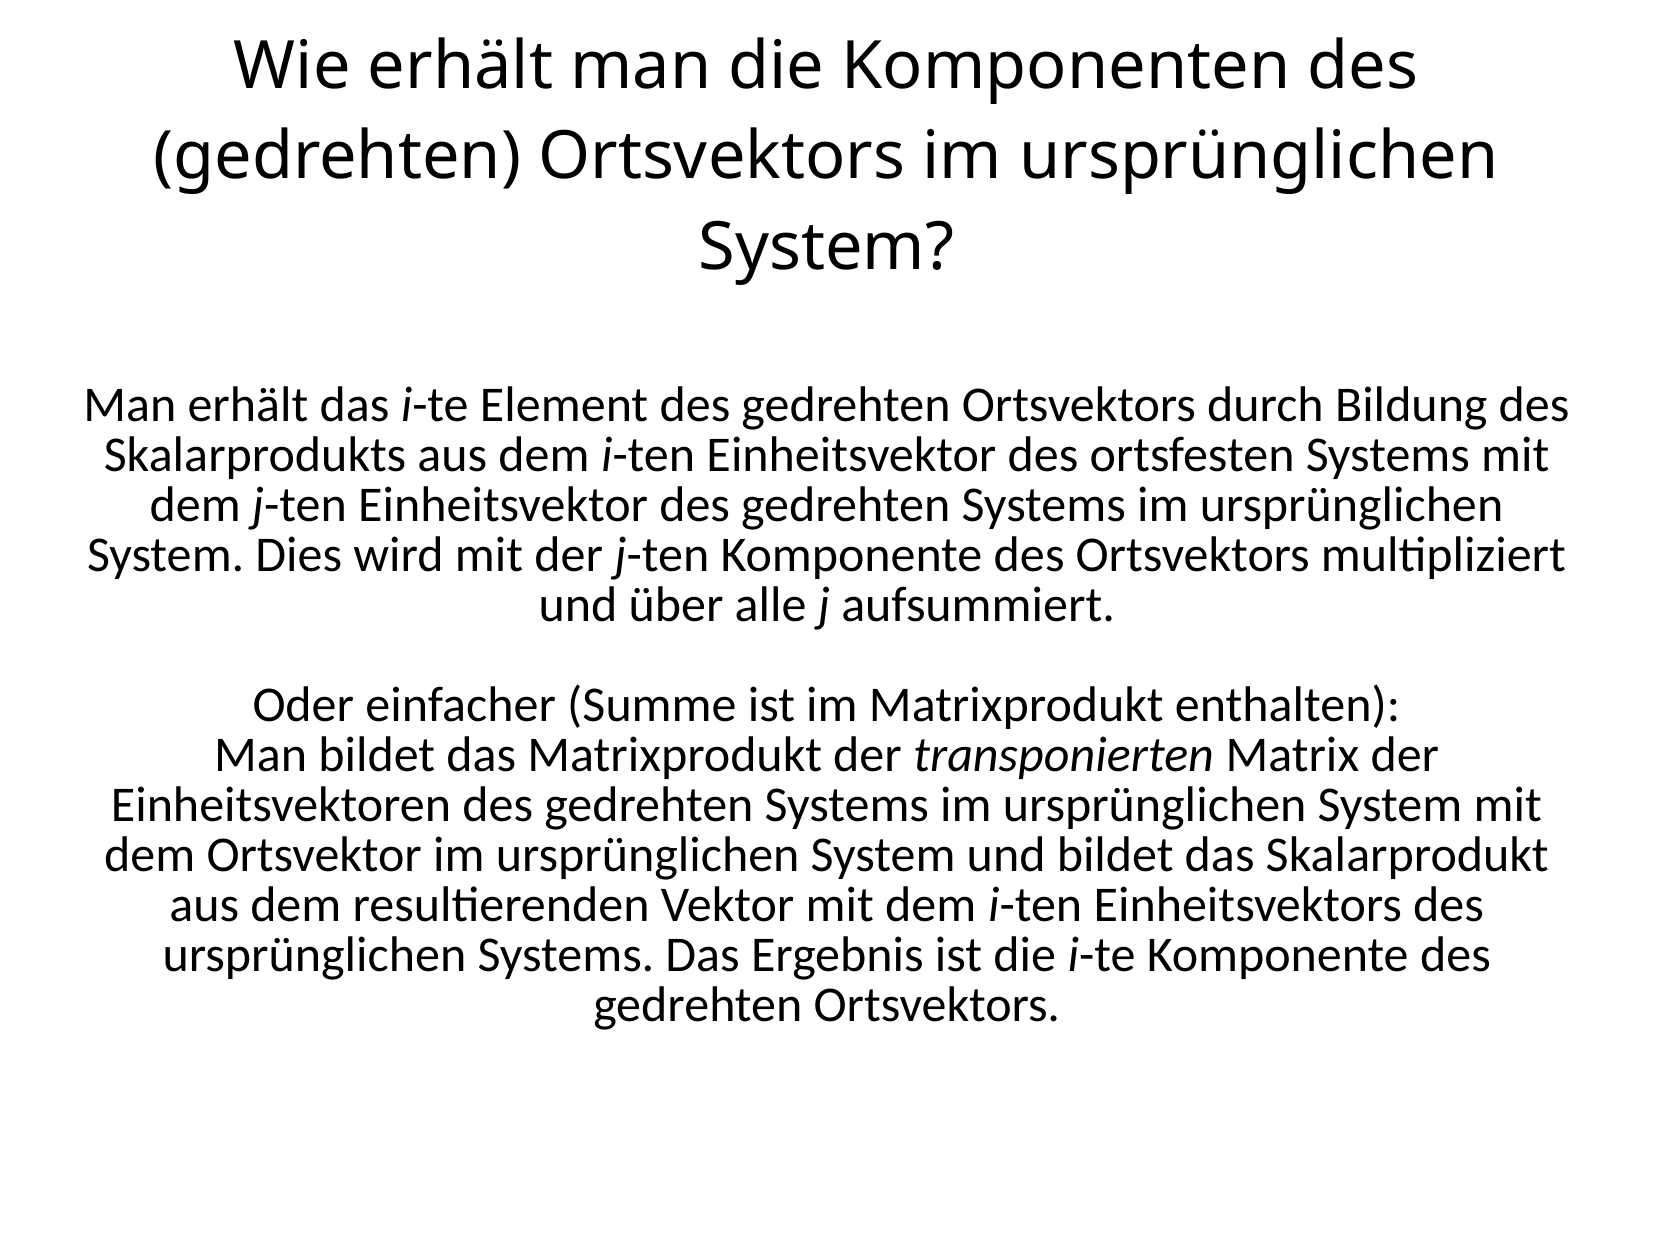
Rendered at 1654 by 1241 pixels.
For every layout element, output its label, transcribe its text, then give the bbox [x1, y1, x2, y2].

subtitle Man erhält das i-te Element des gedrehten Ortsvektors durch Bildung des Skalarprodukts aus dem i-ten Einheitsvektor des ortsfesten Systems mit dem j-ten Einheitsvektor des gedrehten Systems im ursprünglichen System. Dies wird mit der j-ten Komponente des Ortsvektors multipliziert und über alle j aufsummiert. Oder einfacher (Summe ist im Matrixprodukt enthalten): Man bildet das Matrixprodukt der transponierten Matrix der Einheitsvektoren des gedrehten Systems im ursprünglichen System mit dem Ortsvektor im ursprünglichen System und bildet das Skalarprodukt aus dem resultierenden Vektor mit dem i-ten Einheitsvektors des ursprünglichen Systems. Das Ergebnis ist die i-te Komponente des gedrehten Ortsvektors. [82, 312, 1571, 1106]
title Wie erhält man die Komponenten des (gedrehten) Ortsvektors im ursprünglichen System? [82, 49, 1571, 257]
